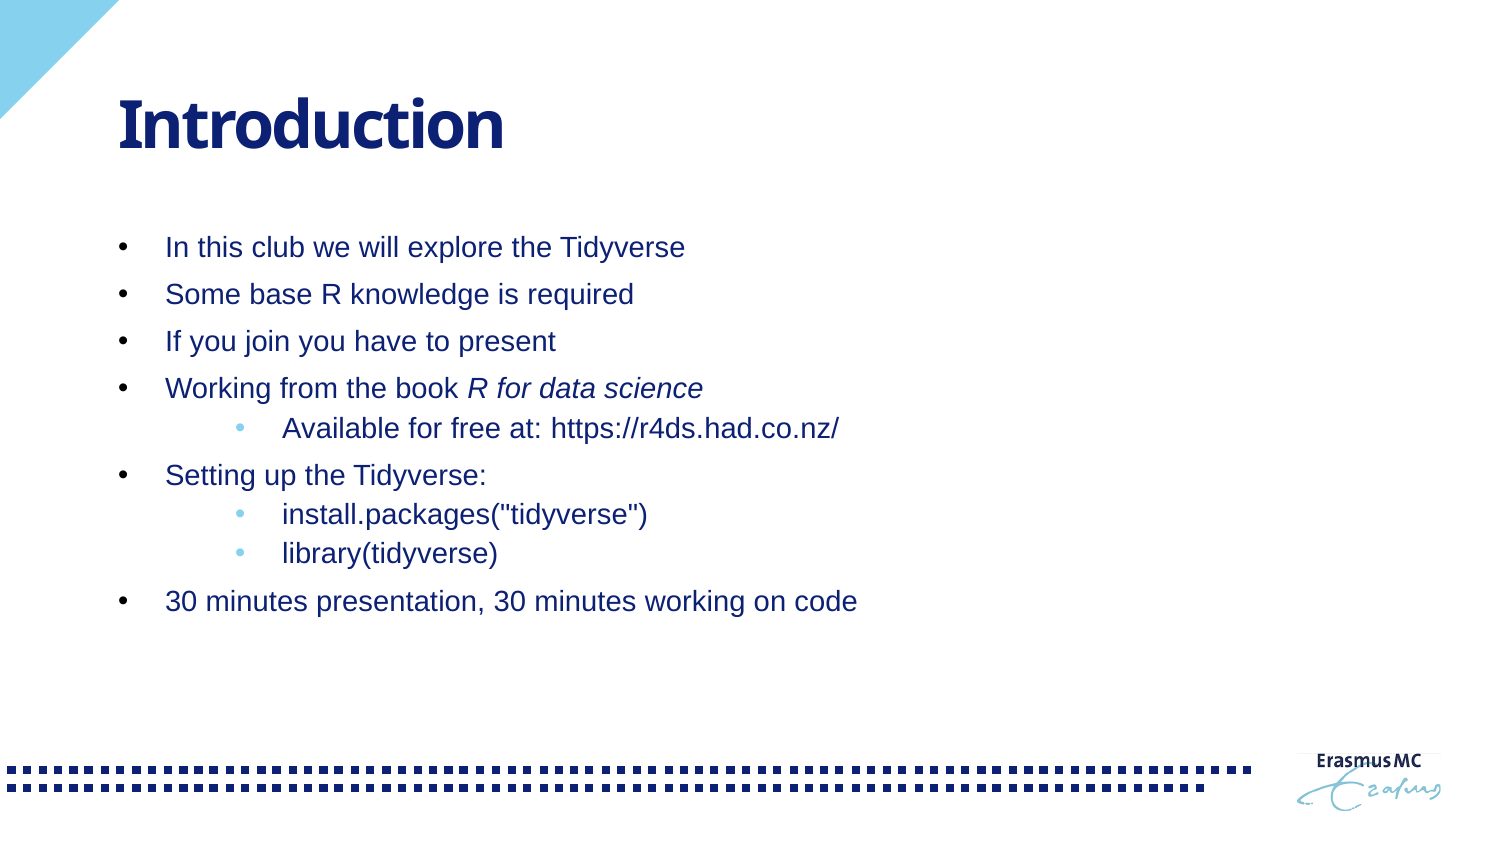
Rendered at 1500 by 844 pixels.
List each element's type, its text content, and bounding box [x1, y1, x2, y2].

list In this club we will explore the Tidyverse Some base R knowledge is required If you join you have to present Working from the book R for data science Available for free at: https://r4ds.had.co.nz/ Setting up the Tidyverse: install.packages("tidyverse") library(tidyverse) 30 minutes presentation, 30 minutes working on code [103, 224, 1397, 760]
title Introduction [103, 44, 1397, 209]
